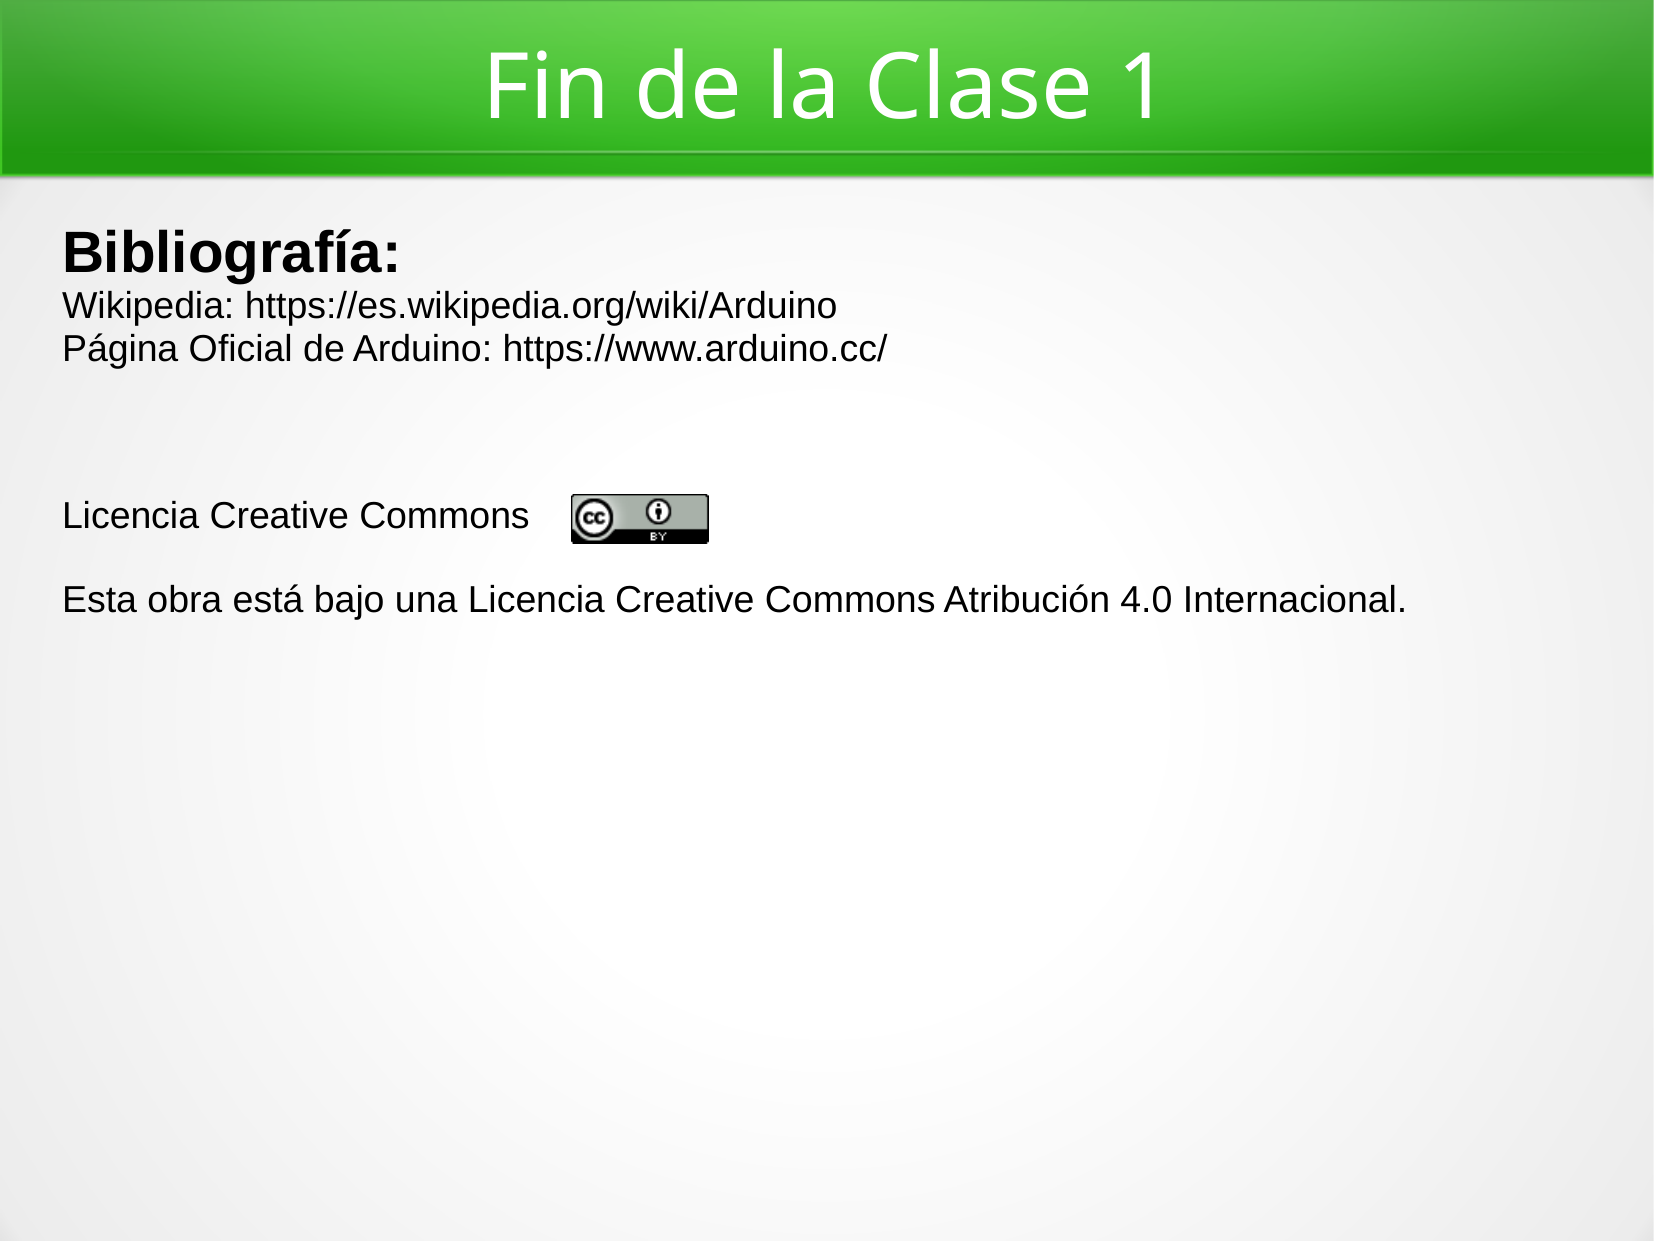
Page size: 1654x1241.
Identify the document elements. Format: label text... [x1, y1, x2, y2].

text_box Bibliografía: Wikipedia: https://es.wikipedia.org/wiki/Arduino Página Oficial de Arduino: https://www.arduino.cc/ Licencia Creative Commons Esta obra está bajo una Licencia Creative Commons Atribución 4.0 Internacional. [47, 212, 1560, 671]
title Fin de la Clase 1 [82, 11, 1571, 154]
picture [0, 0, 1654, 1241]
